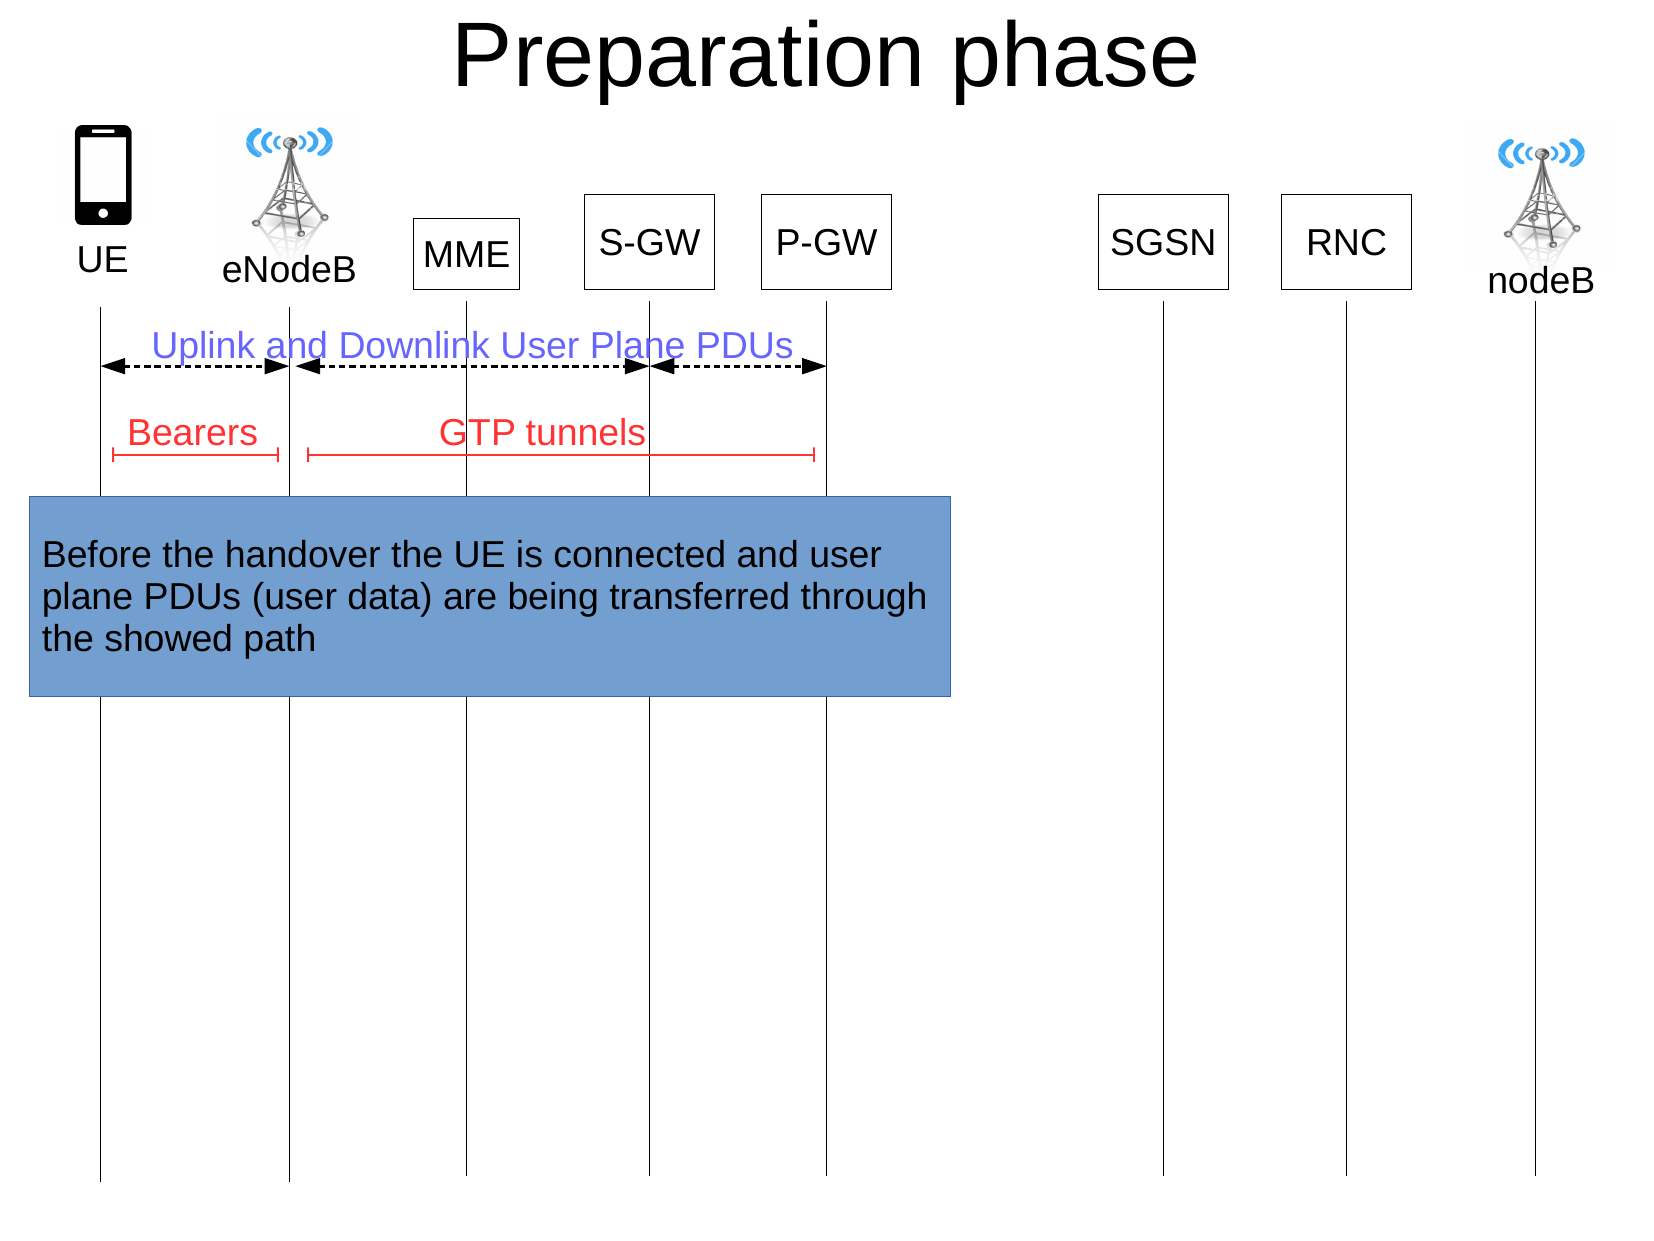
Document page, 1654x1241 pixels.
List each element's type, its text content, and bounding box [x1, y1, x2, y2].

text_box Bearers [112, 403, 273, 454]
title Preparation phase [82, 2, 1571, 106]
text_box SGSN [1098, 194, 1229, 290]
text_box GTP tunnels [413, 456, 674, 461]
text_box MME [413, 218, 520, 290]
text_box S-GW [584, 194, 715, 290]
text_box P-GW [761, 194, 892, 290]
picture [1470, 122, 1613, 272]
picture [53, 125, 153, 225]
text_box GTP tunnels [413, 403, 674, 454]
picture [218, 111, 361, 261]
text_box RNC [1281, 194, 1412, 290]
text_box Bearers [115, 456, 273, 461]
text_box Before the handover the UE is connected and user plane PDUs (user data) are being transferred through the showed path [29, 496, 951, 697]
